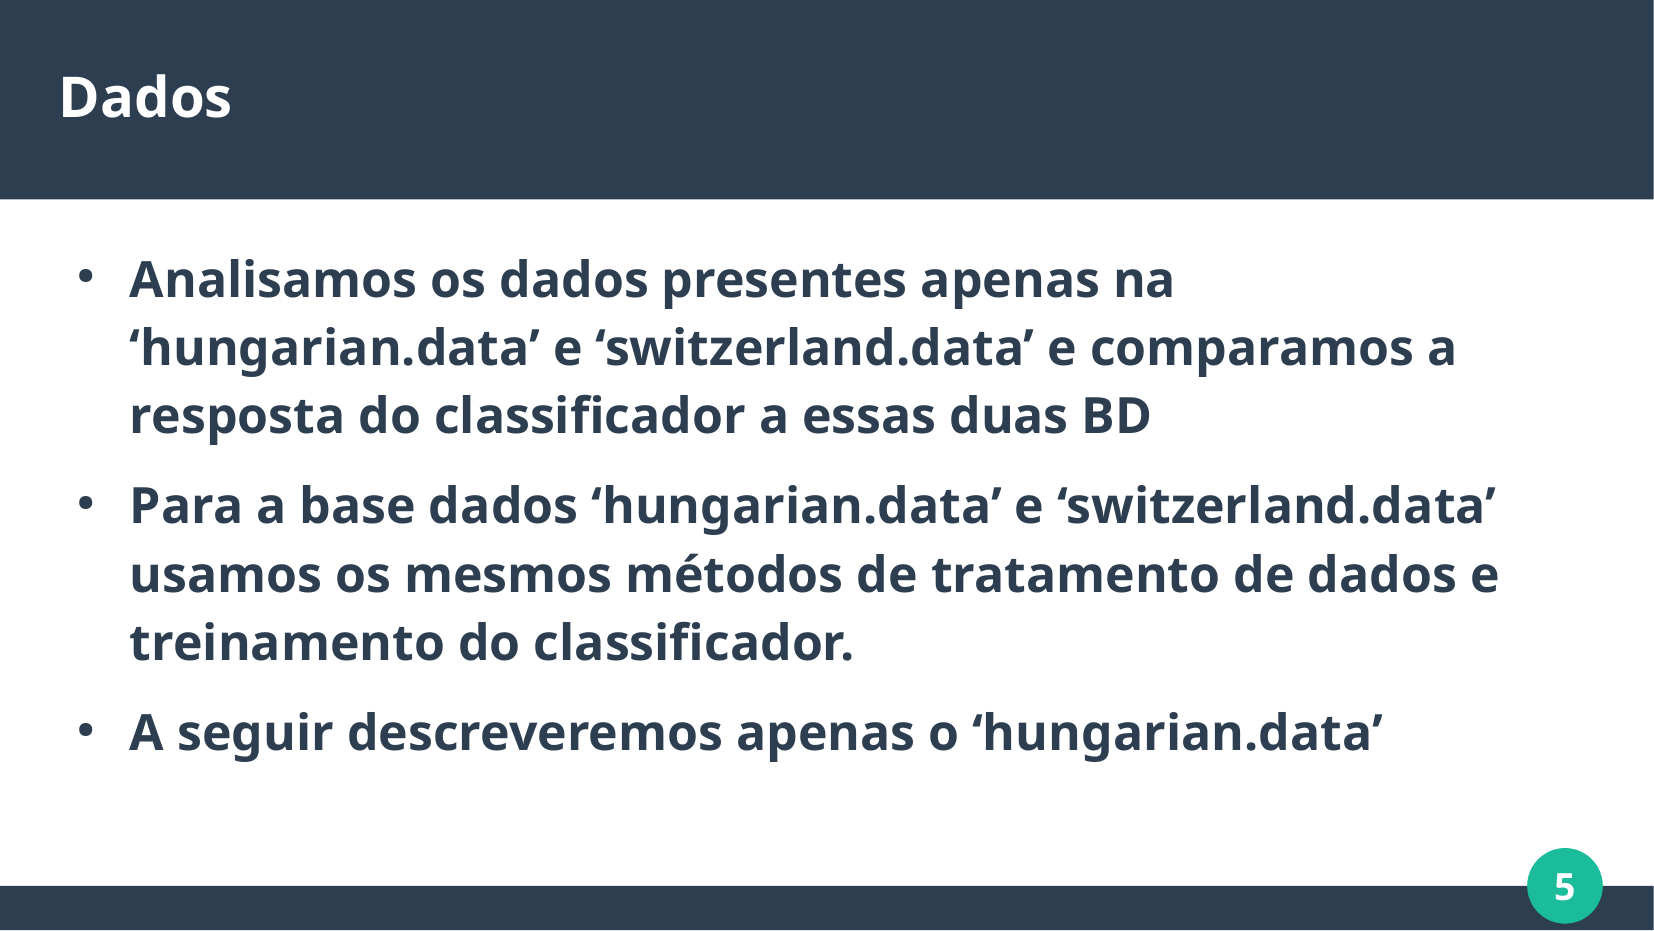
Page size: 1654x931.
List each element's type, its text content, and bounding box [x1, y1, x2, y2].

list Analisamos os dados presentes apenas na ‘hungarian.data’ e ‘switzerland.data’ e comparamos a resposta do classificador a essas duas BD Para a base dados ‘hungarian.data’ e ‘switzerland.data’ usamos os mesmos métodos de tratamento de dados e treinamento do classificador. A seguir descreveremos apenas o ‘hungarian.data’ [59, 243, 1595, 864]
title Dados [59, 37, 1595, 155]
